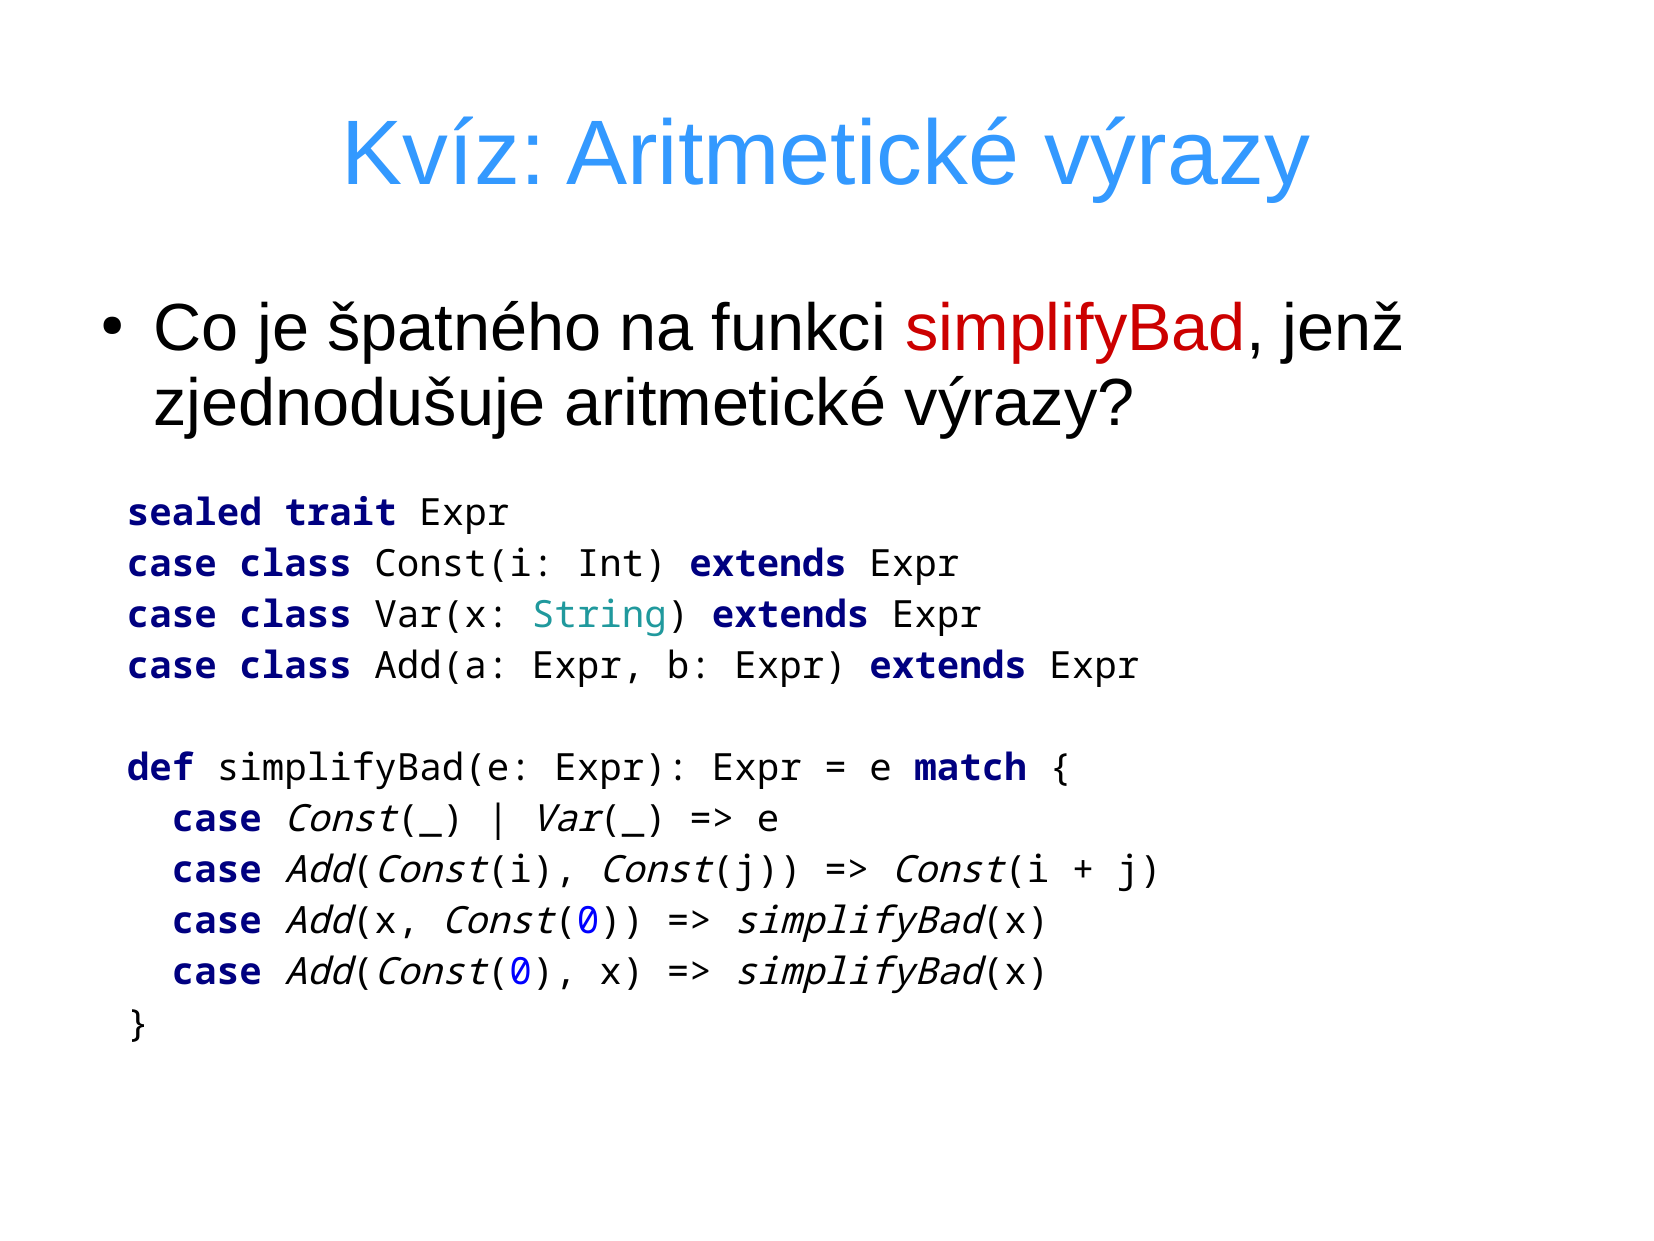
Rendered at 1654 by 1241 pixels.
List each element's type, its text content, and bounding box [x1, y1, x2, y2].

list Co je špatného na funkci simplifyBad, jenž zjednodušuje aritmetické výrazy? [82, 290, 1571, 1010]
title Kvíz: Aritmetické výrazy [82, 49, 1571, 257]
text_box sealed trait Expr case class Const(i: Int) extends Expr case class Var(x: String) extends Expr case class Add(a: Expr, b: Expr) extends Expr def simplifyBad(e: Expr): Expr = e match { case Const(_) | Var(_) => e case Add(Const(i), Const(j)) => Const(i + j) case Add(x, Const(0)) => simplifyBad(x) case Add(Const(0), x) => simplifyBad(x) } [112, 478, 1436, 978]
